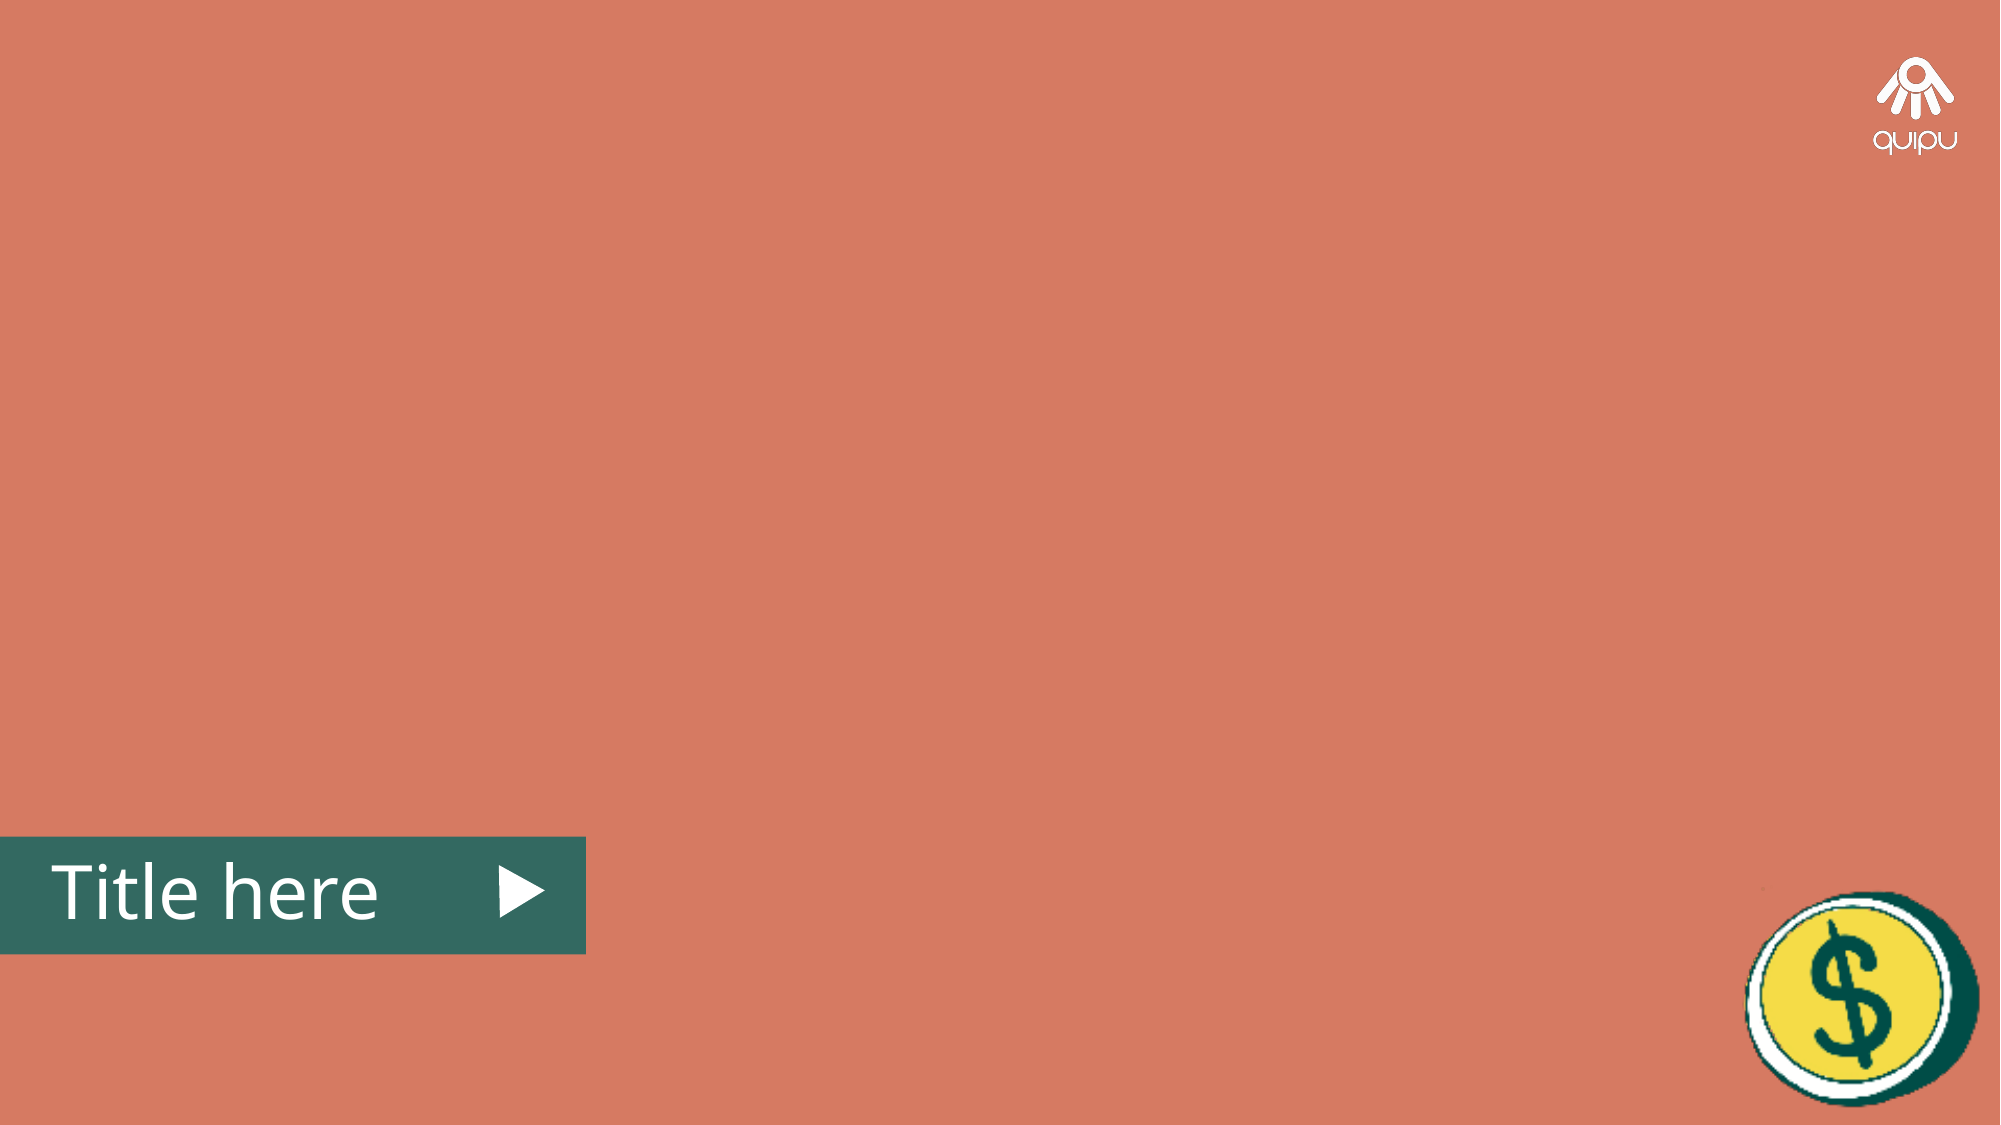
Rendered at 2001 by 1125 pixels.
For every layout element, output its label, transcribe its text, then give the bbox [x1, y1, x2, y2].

text_box Title here [36, 836, 449, 942]
picture [1738, 872, 2001, 1125]
text_box [0, 836, 586, 955]
picture [1873, 57, 1957, 155]
